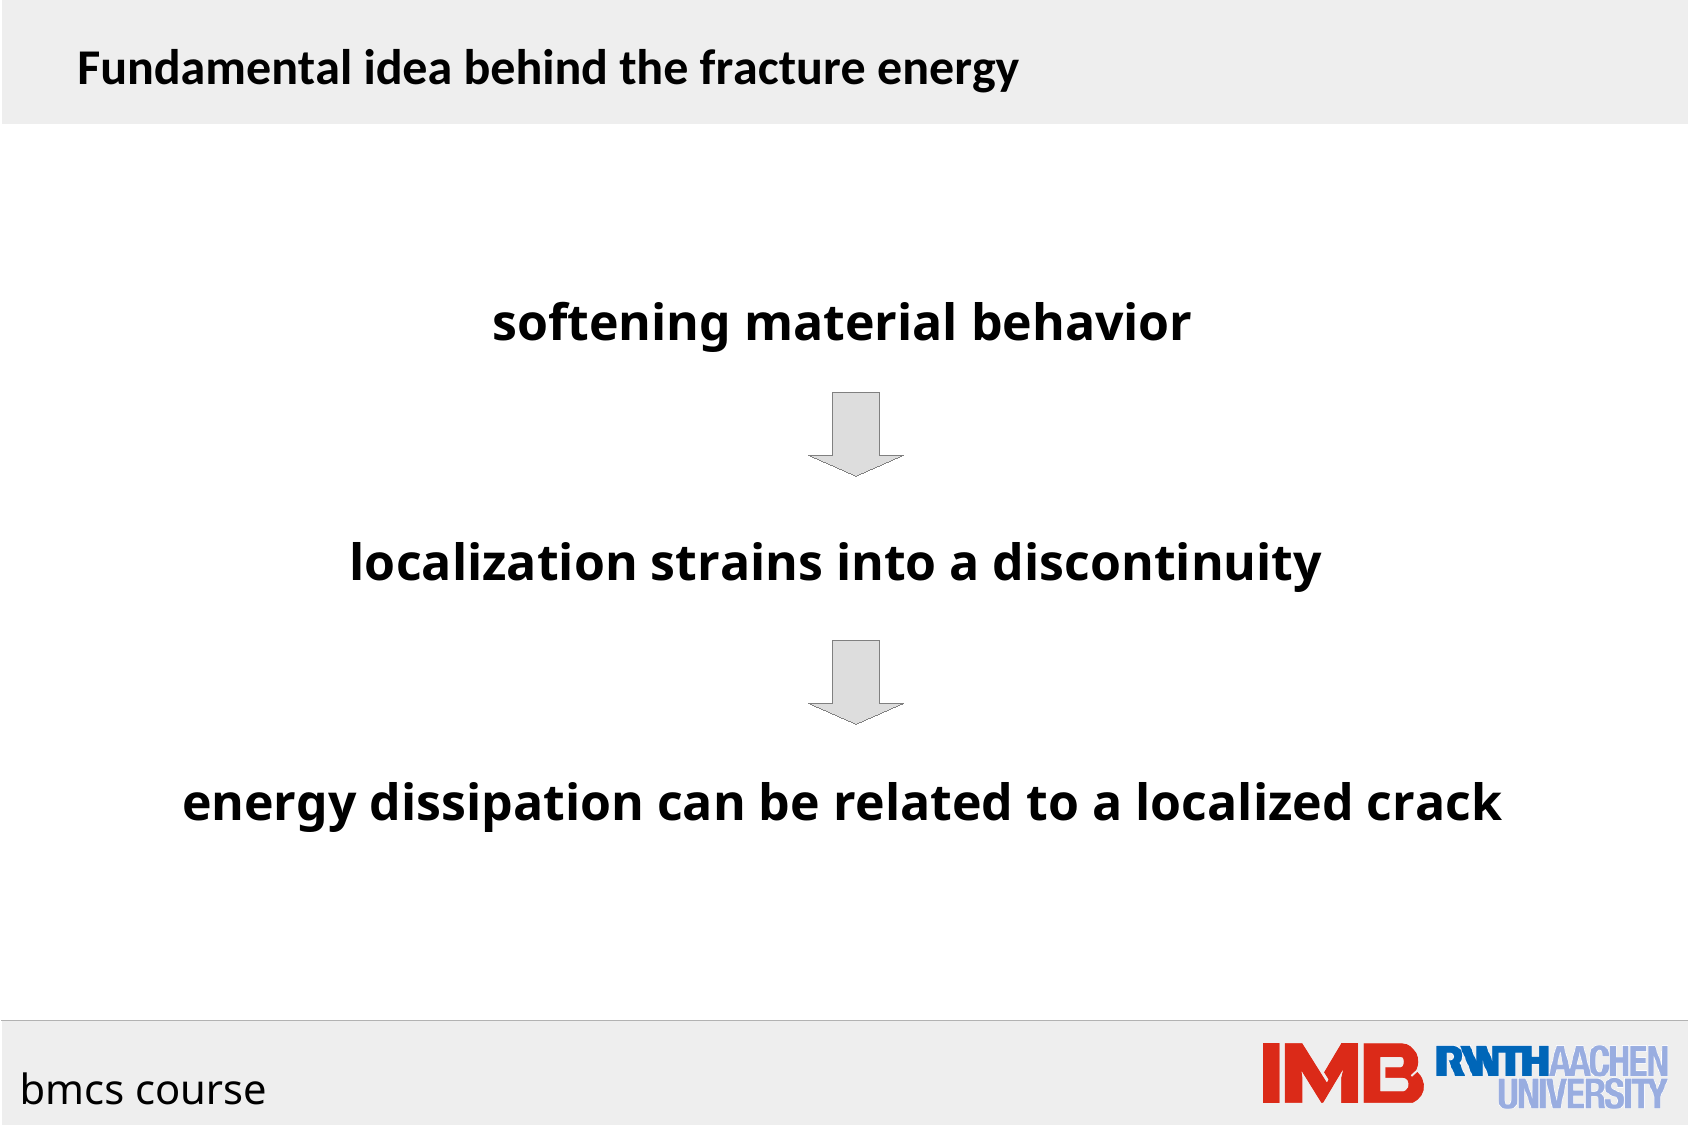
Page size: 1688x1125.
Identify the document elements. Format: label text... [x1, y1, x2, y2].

text_box [808, 392, 904, 477]
text_box Fundamental idea behind the fracture energy [62, 27, 1550, 103]
text_box [808, 640, 904, 725]
picture [1263, 1043, 1424, 1103]
picture [1436, 1045, 1668, 1109]
title softening material behavior localization strains into a discontinuity energy dissipation can be related to a localized crack [47, 282, 1639, 839]
